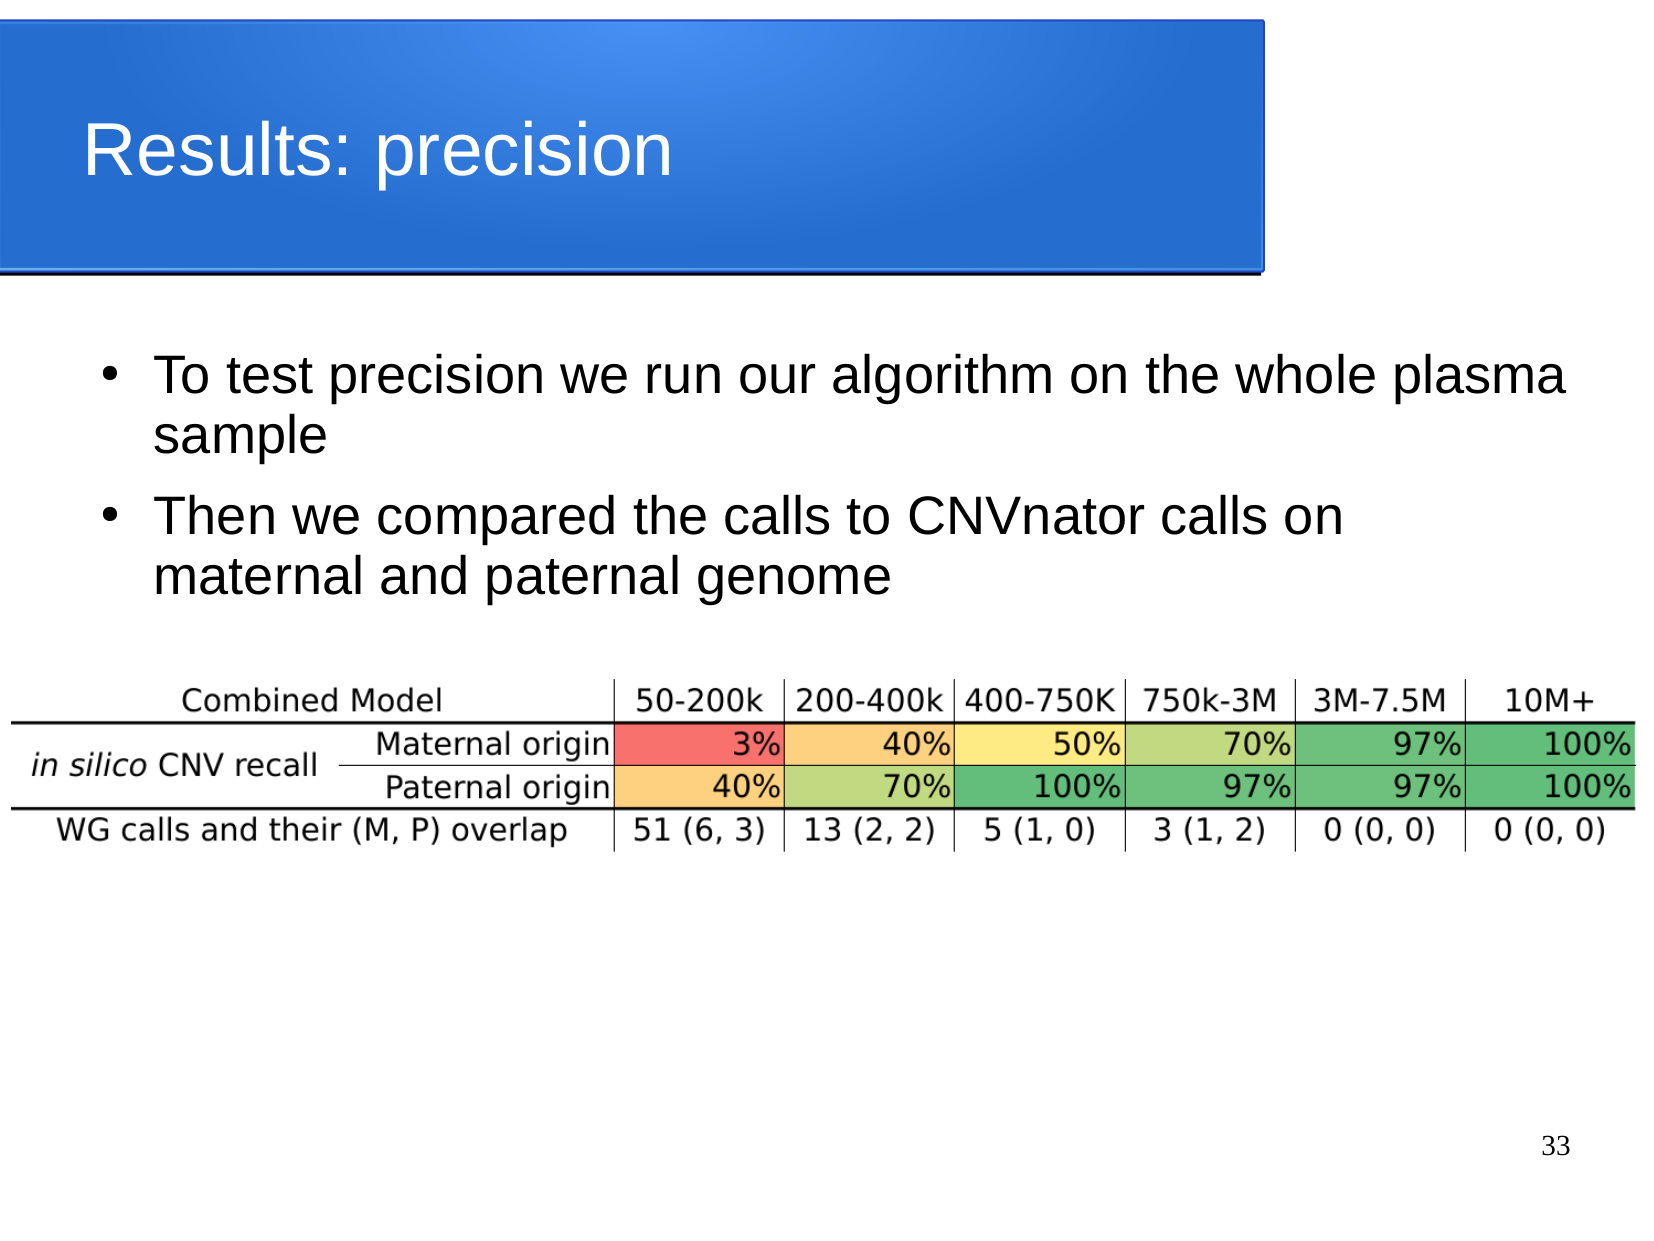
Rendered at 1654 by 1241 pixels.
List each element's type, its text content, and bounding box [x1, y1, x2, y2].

title Results: precision [82, 47, 1235, 252]
picture [11, 678, 1636, 854]
list To test precision we run our algorithm on the whole plasma sample Then we compared the calls to CNVnator calls on maternal and paternal genome [82, 344, 1571, 678]
